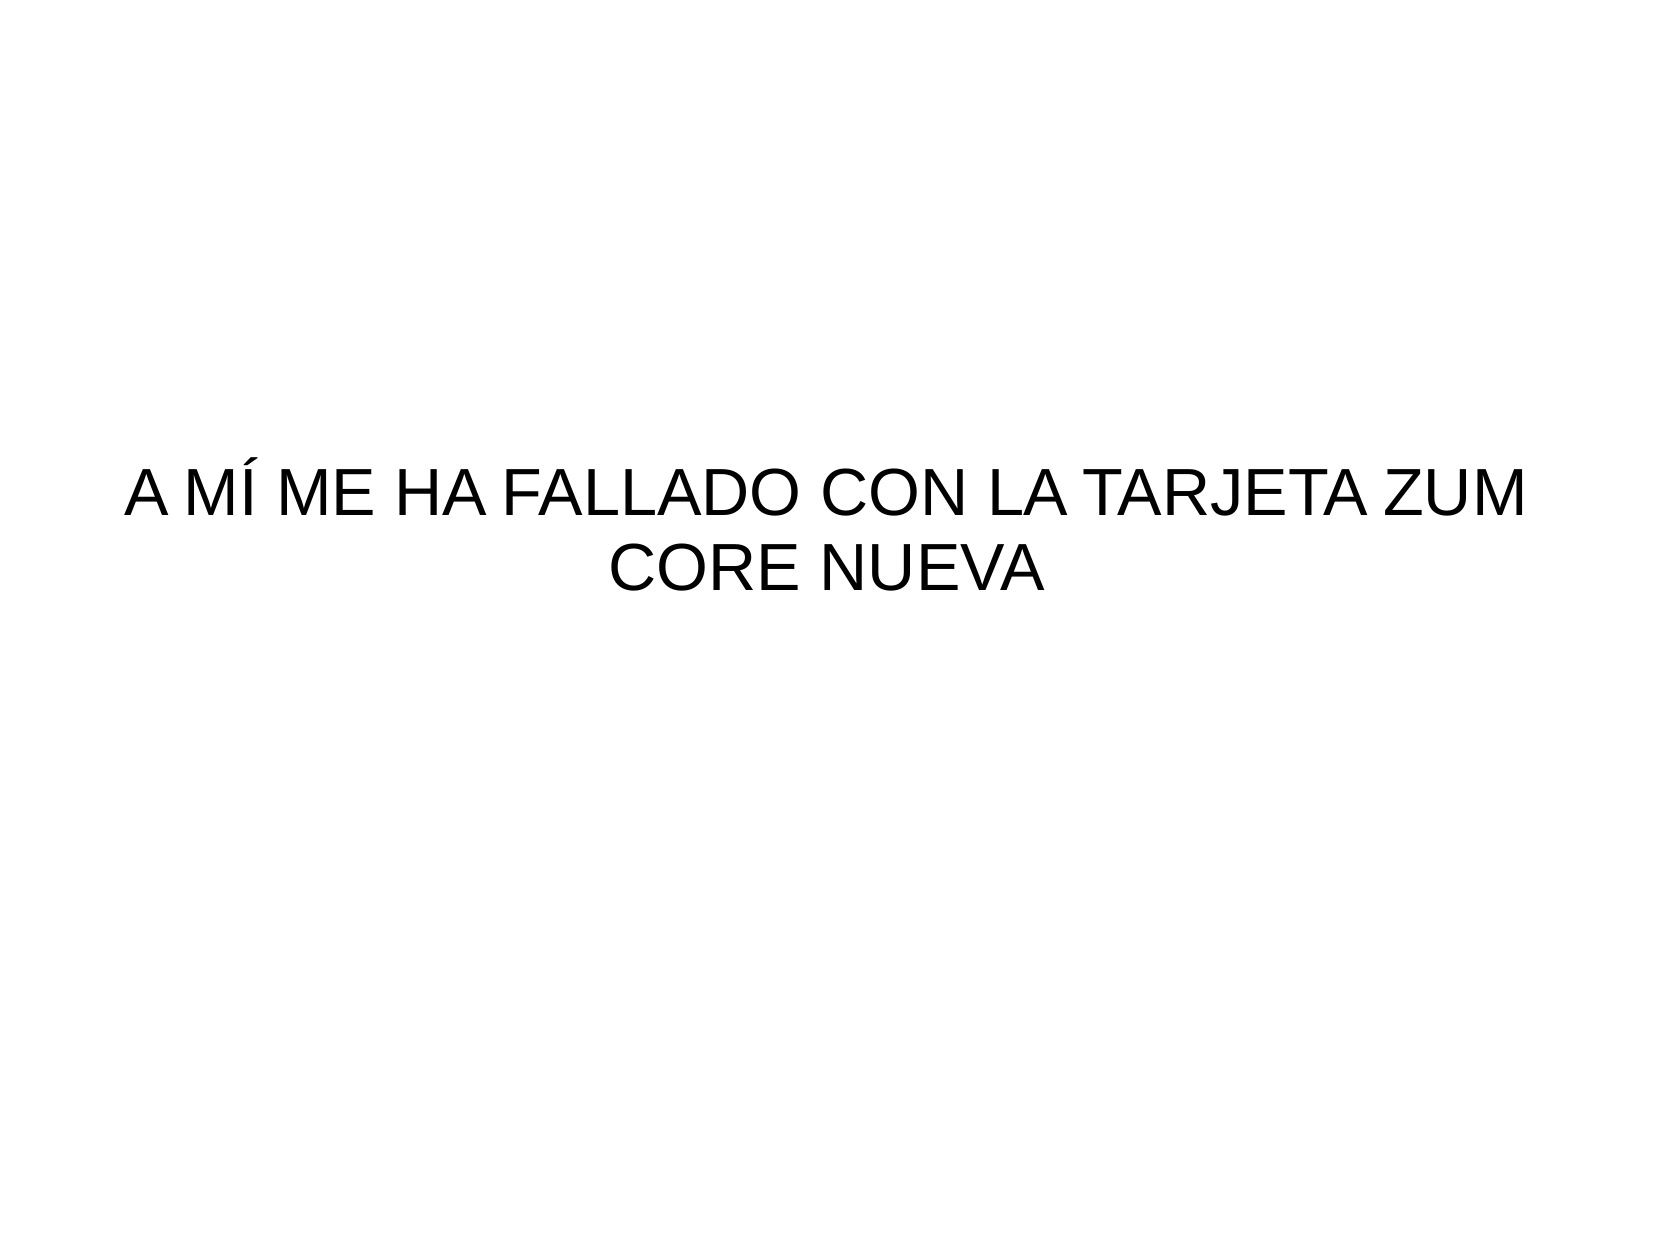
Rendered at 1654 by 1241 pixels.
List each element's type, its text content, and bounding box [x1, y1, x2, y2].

subtitle A MÍ ME HA FALLADO CON LA TARJETA ZUM CORE NUEVA [82, 49, 1571, 1010]
